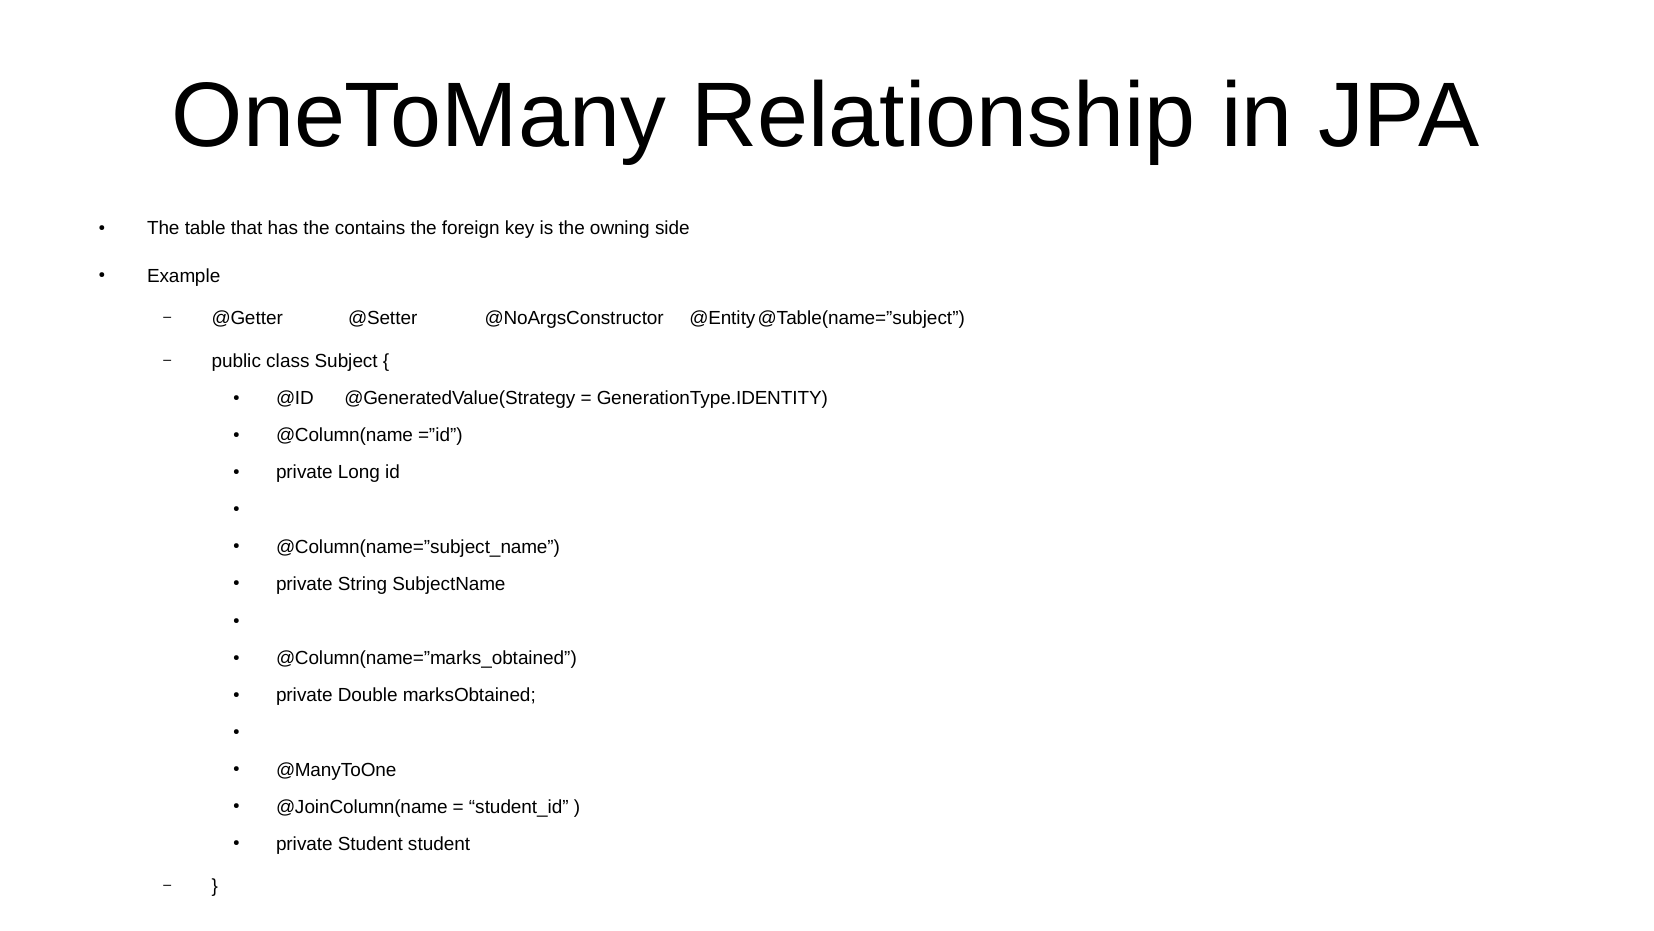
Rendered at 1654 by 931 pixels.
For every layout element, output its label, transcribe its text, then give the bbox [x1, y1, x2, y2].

list The table that has the contains the foreign key is the owning side Example @Getter @Setter @NoArgsConstructor @Entity @Table(name=”subject”) public class Subject { @ID @GeneratedValue(Strategy = GenerationType.IDENTITY) @Column(name =”id”) private Long id @Column(name=”subject_name”) private String SubjectName @Column(name=”marks_obtained”) private Double marksObtained; @ManyToOne @JoinColumn(name = “student_id” ) private Student student } [82, 217, 1636, 901]
title OneToMany Relationship in JPA [82, 37, 1571, 193]
